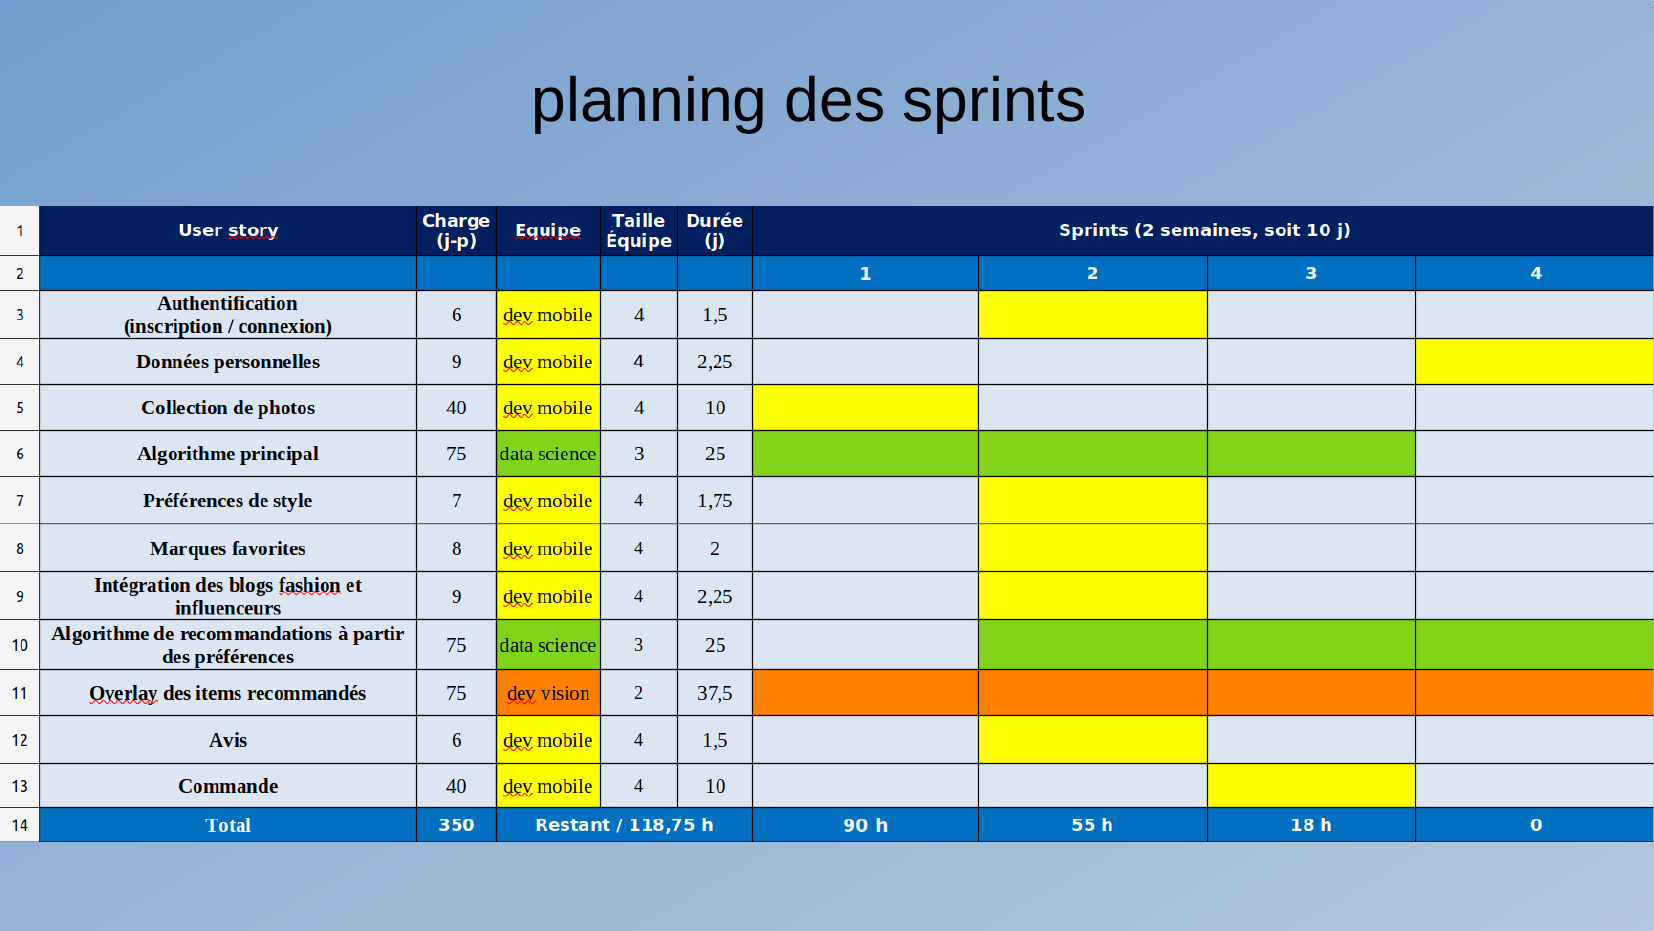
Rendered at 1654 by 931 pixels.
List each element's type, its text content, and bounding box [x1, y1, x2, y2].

picture [0, 206, 1654, 842]
title planning des sprints [531, 21, 1252, 178]
